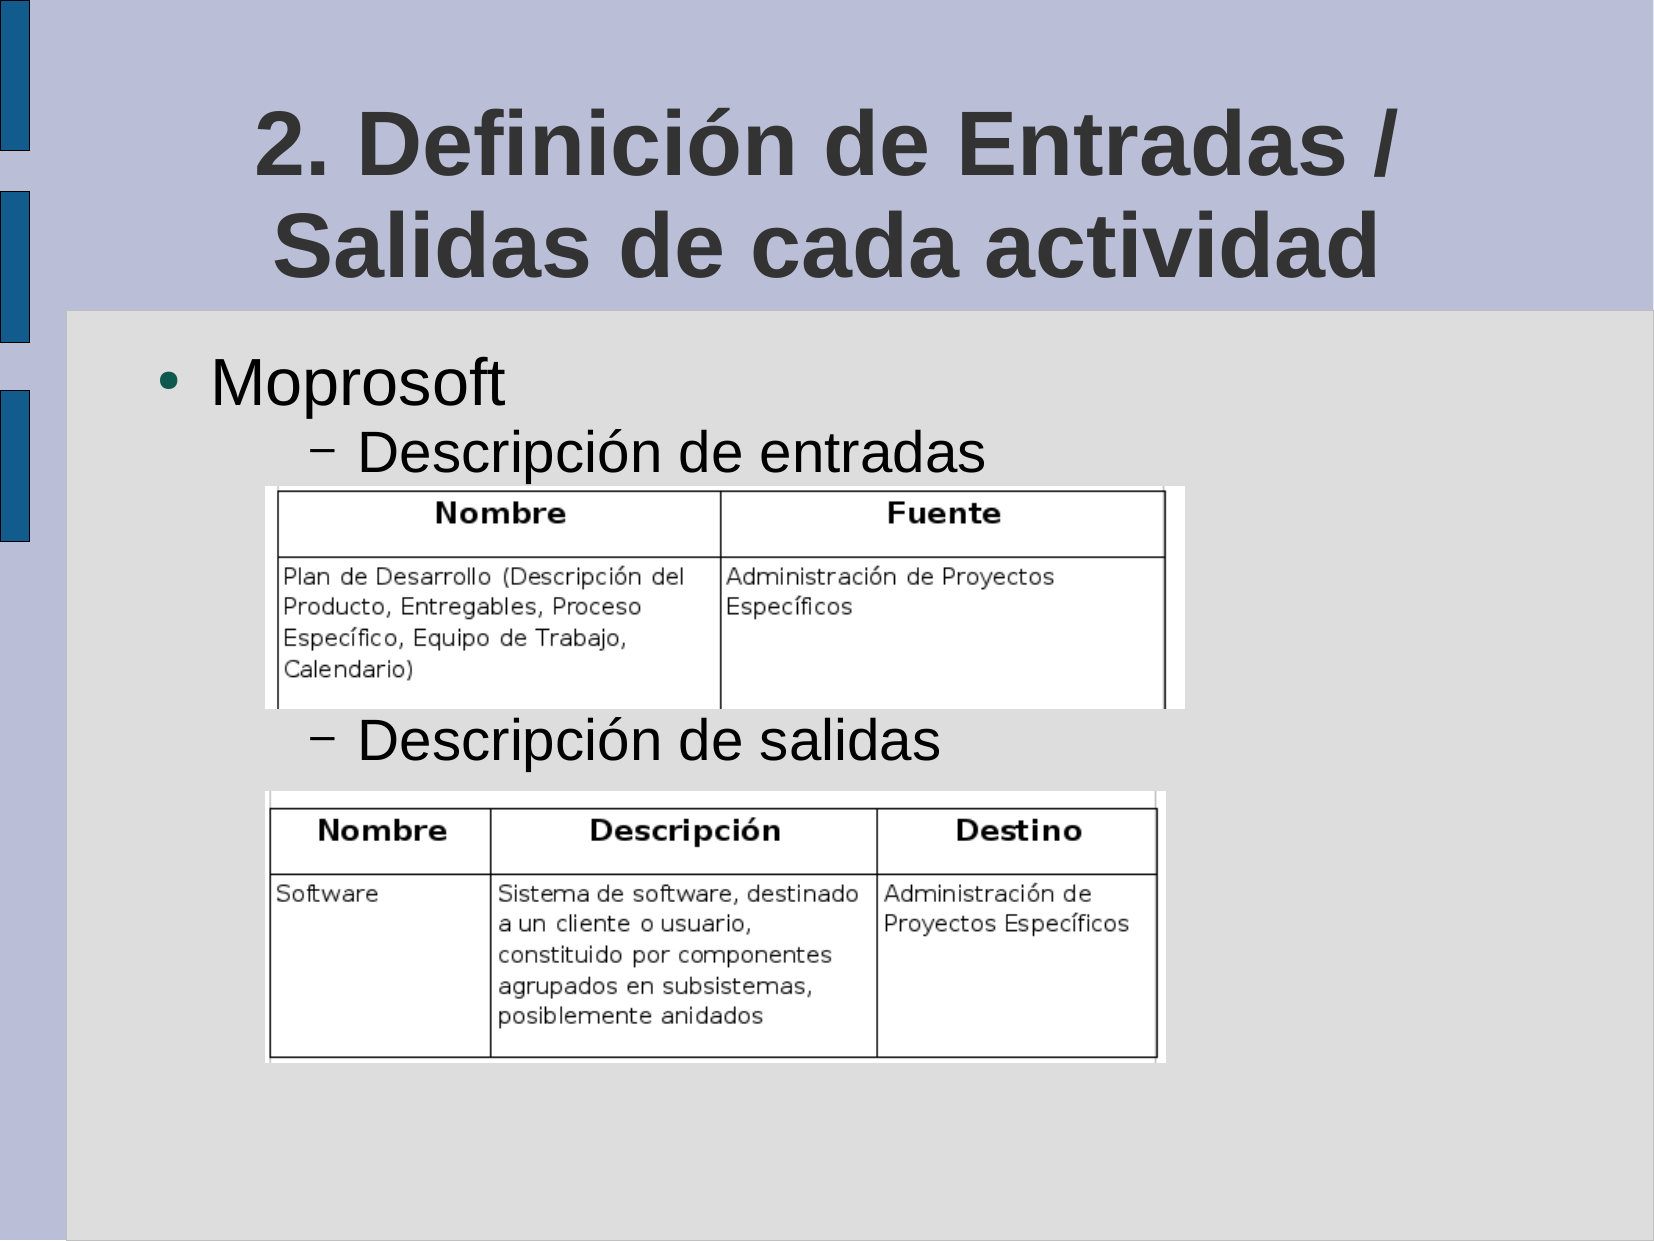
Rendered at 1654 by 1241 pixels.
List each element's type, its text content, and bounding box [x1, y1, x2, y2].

picture [265, 791, 1166, 1063]
title 2. Definición de Entradas / Salidas de cada actividad [121, 92, 1534, 298]
list Moprosoft Descripción de entradas Descripción de salidas [121, 344, 1534, 1112]
picture [265, 486, 1185, 709]
